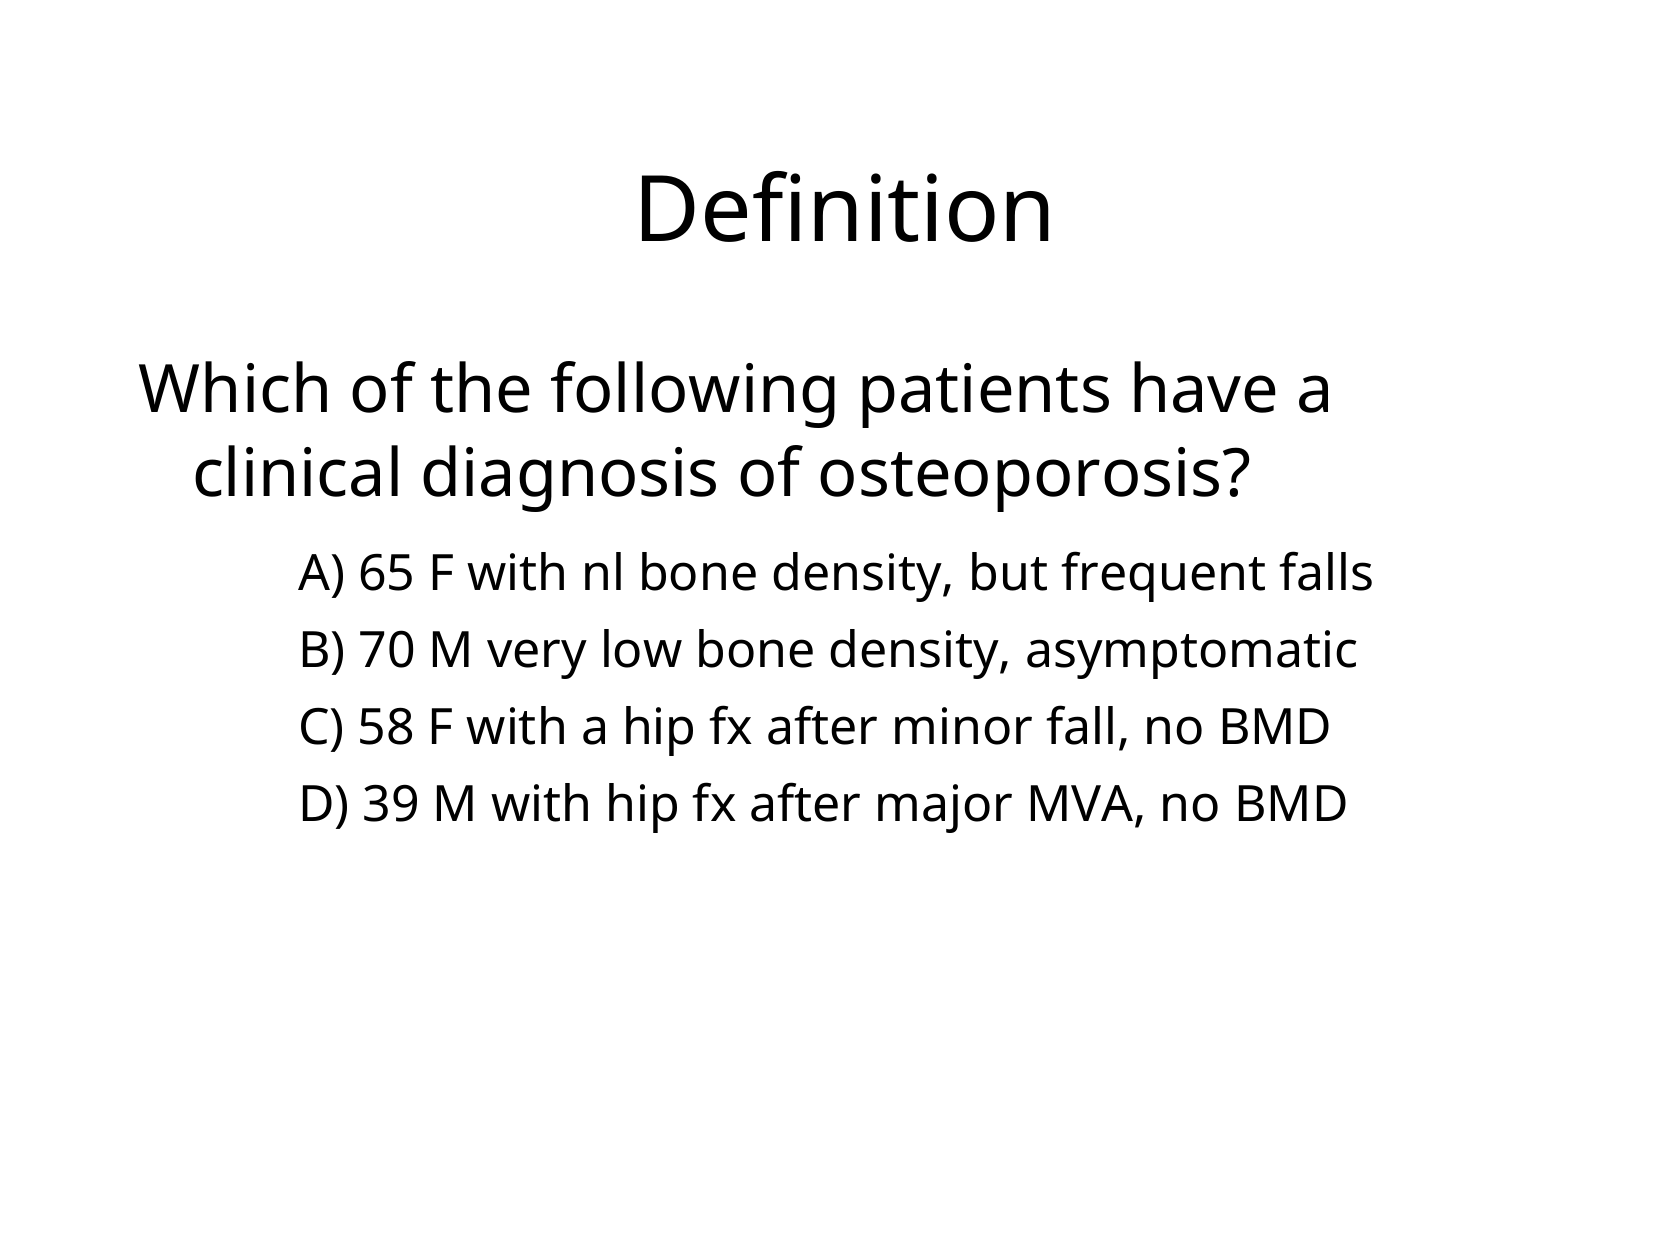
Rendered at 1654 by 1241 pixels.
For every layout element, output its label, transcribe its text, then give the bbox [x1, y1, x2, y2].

list Which of the following patients have a clinical diagnosis of osteoporosis? A) 65 F with nl bone density, but frequent falls B) 70 M very low bone density, asymptomatic C) 58 F with a hip fx after minor fall, no BMD D) 39 M with hip fx after major MVA, no BMD [121, 344, 1534, 785]
title Definition [121, 152, 1534, 260]
